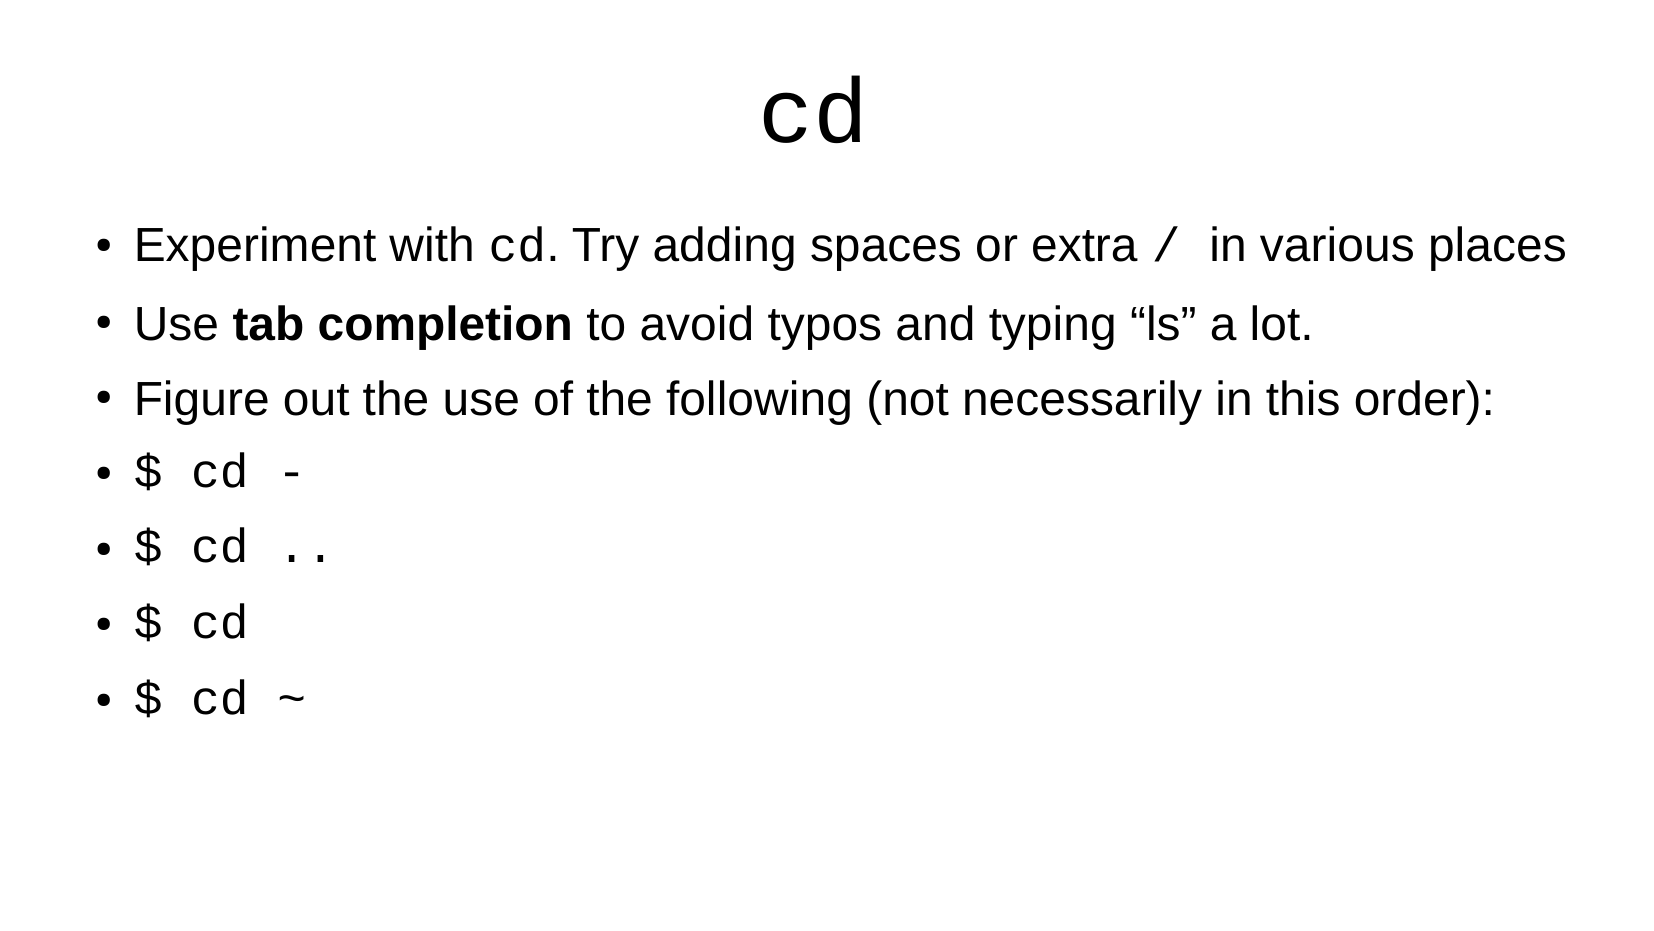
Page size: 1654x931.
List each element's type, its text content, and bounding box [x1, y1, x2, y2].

title cd [82, 37, 1571, 193]
list Experiment with cd. Try adding spaces or extra / in various places Use tab completion to avoid typos and typing “ls” a lot. Figure out the use of the following (not necessarily in this order): $ cd - $ cd .. $ cd $ cd ~ [82, 217, 1571, 758]
